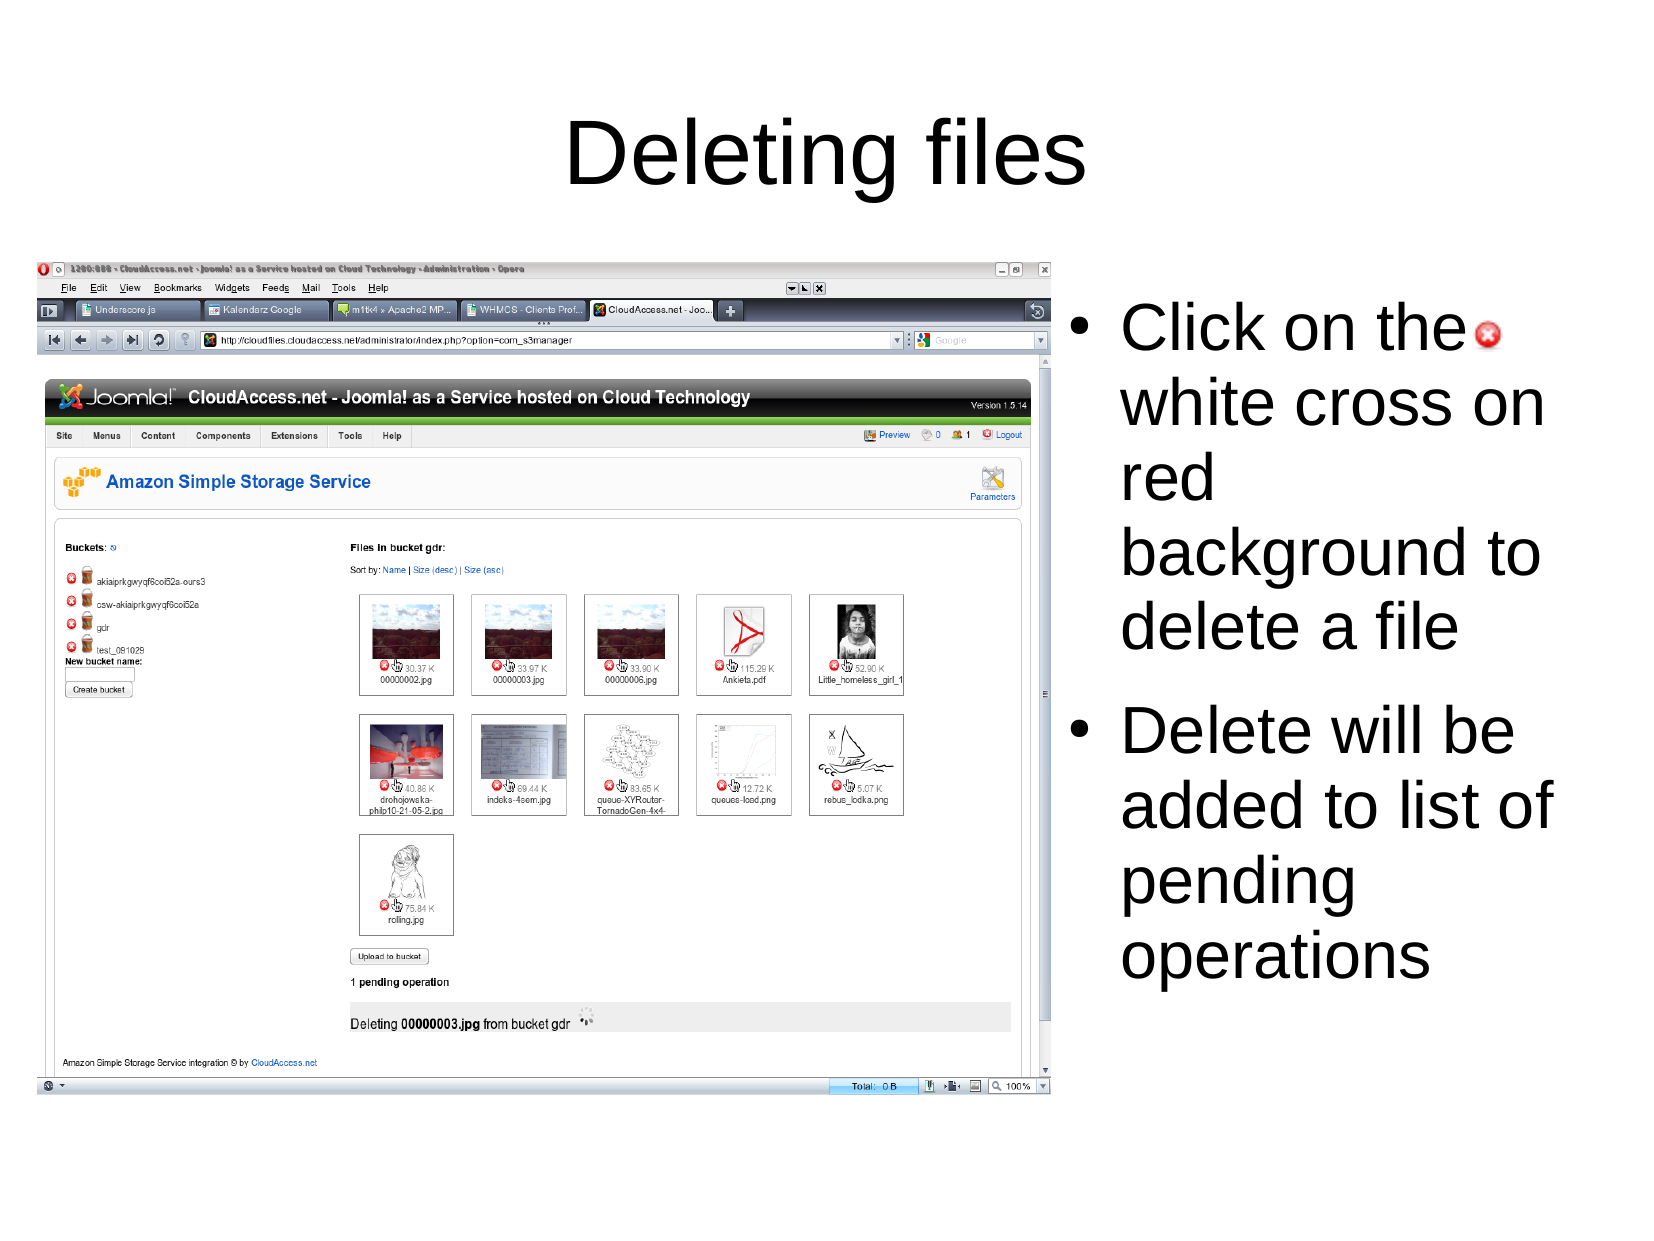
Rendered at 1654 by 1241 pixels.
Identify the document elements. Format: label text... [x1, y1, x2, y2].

title Deleting files [82, 49, 1571, 257]
picture [37, 262, 1051, 1095]
picture [1472, 319, 1505, 352]
list Click on the white cross on red background to delete a file Delete will be added to list of pending operations [1050, 290, 1572, 1201]
